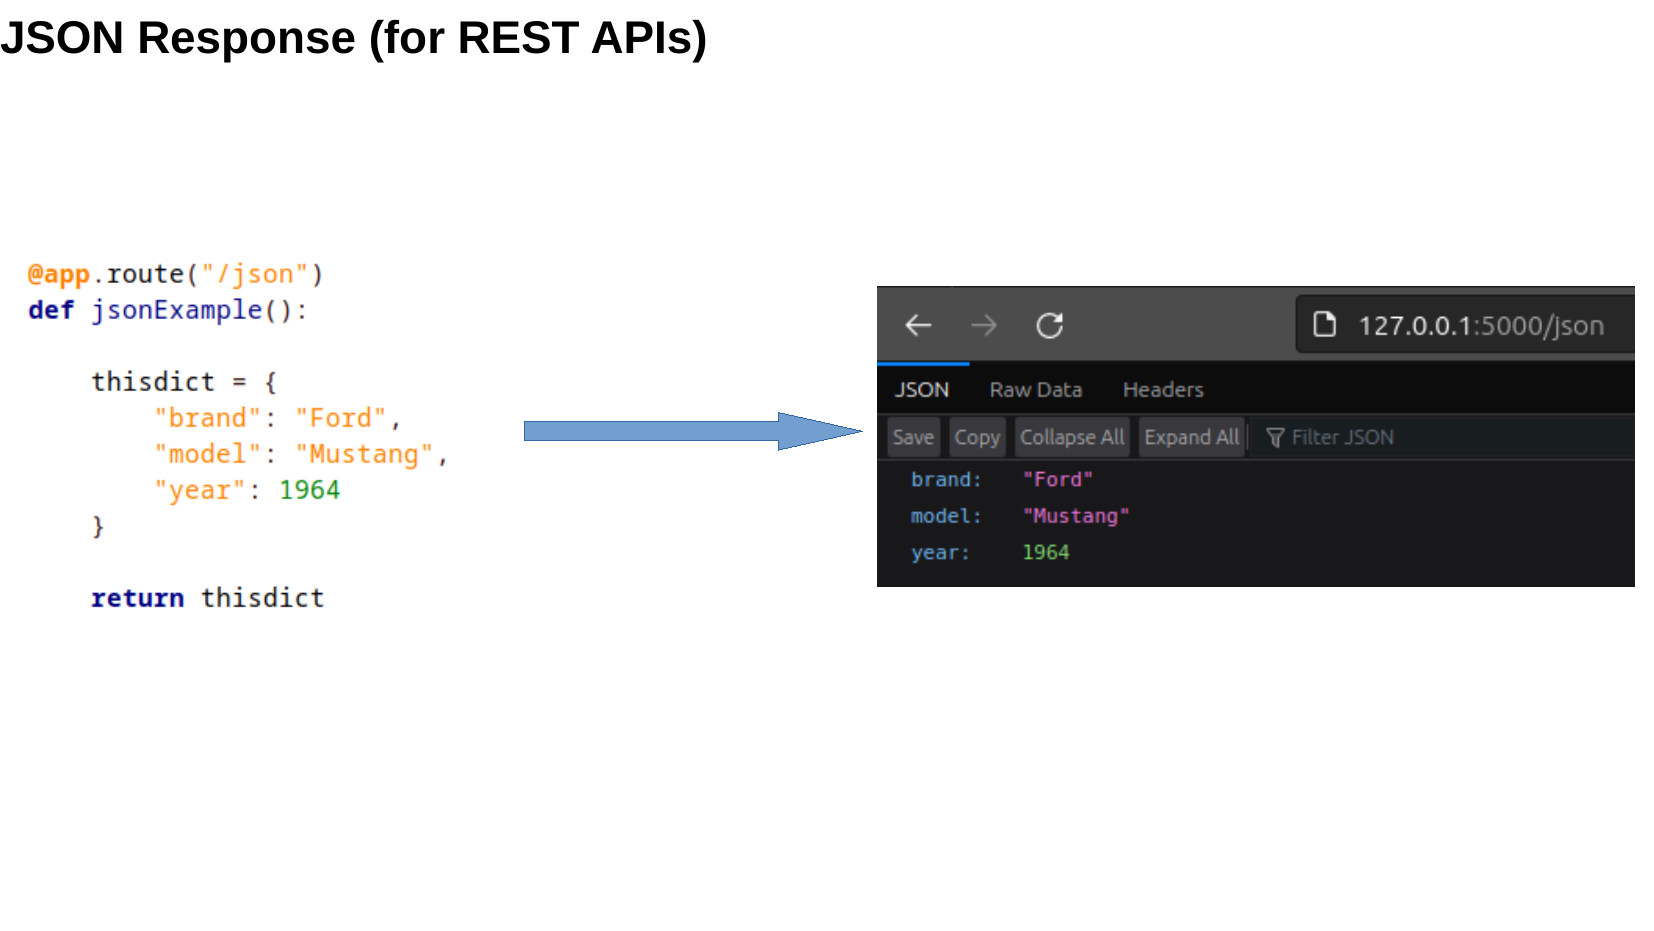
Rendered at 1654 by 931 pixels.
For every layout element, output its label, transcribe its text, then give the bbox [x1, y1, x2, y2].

picture [27, 247, 459, 615]
title JSON Response (for REST APIs) [0, 0, 1489, 76]
picture [877, 286, 1635, 587]
text_box [524, 412, 863, 451]
